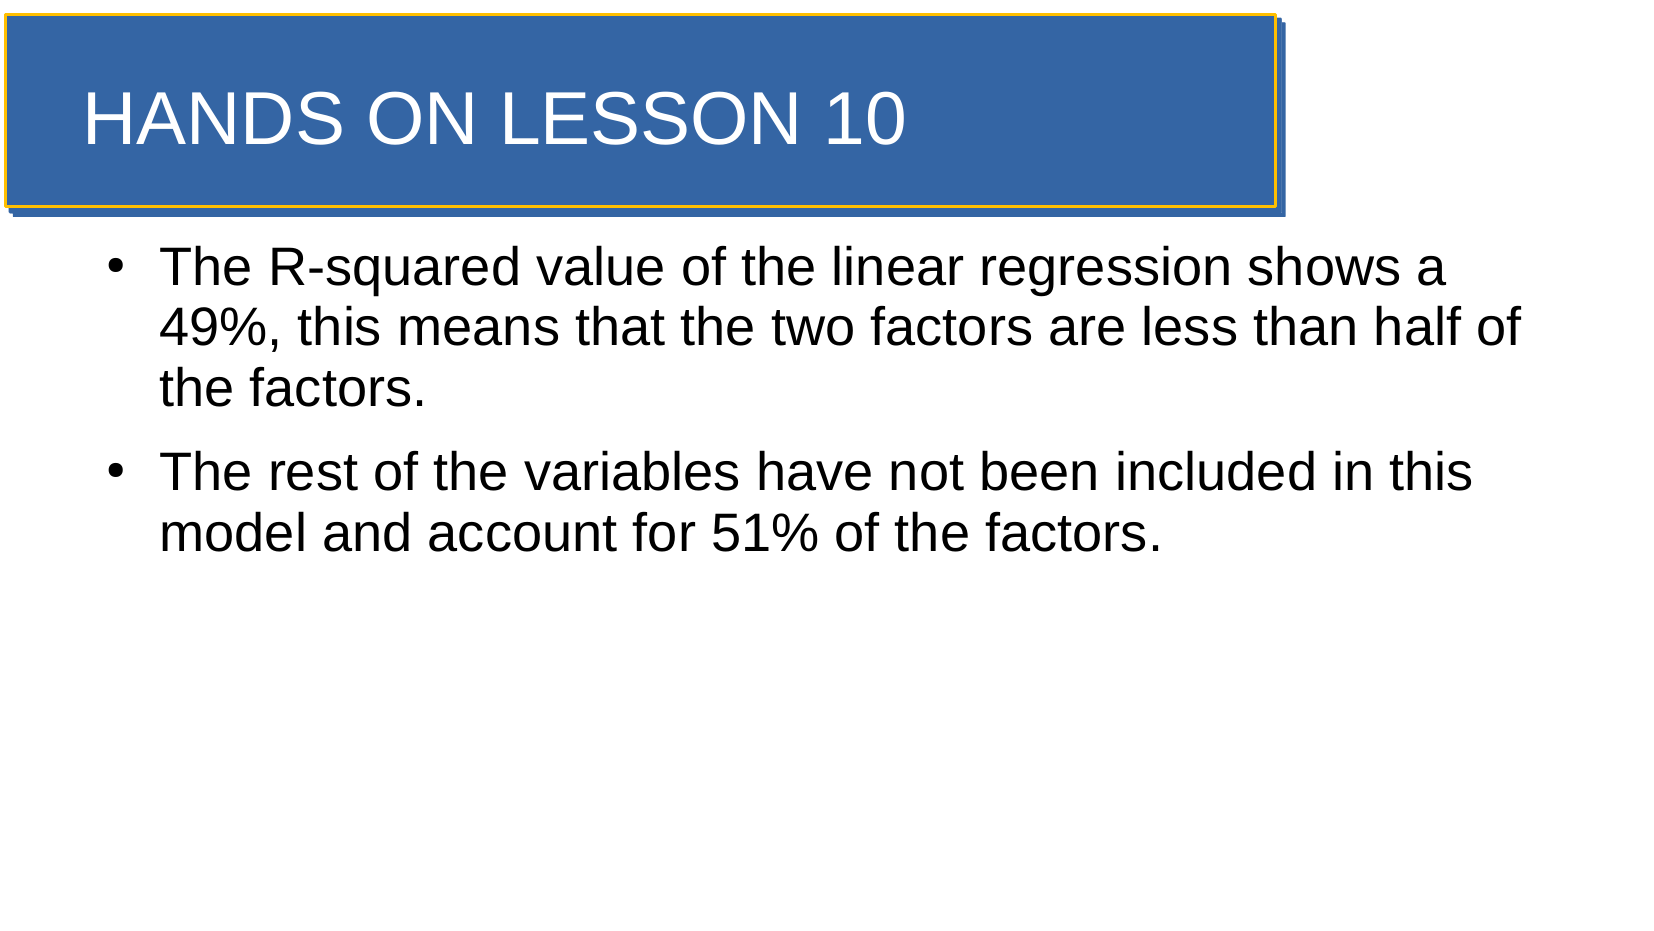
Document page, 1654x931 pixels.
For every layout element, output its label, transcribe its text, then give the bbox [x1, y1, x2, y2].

list The R-squared value of the linear regression shows a 49%, this means that the two factors are less than half of the factors. The rest of the variables have not been included in this model and account for 51% of the factors. [88, 236, 1565, 798]
title HANDS ON LESSON 10 [82, 44, 1235, 192]
